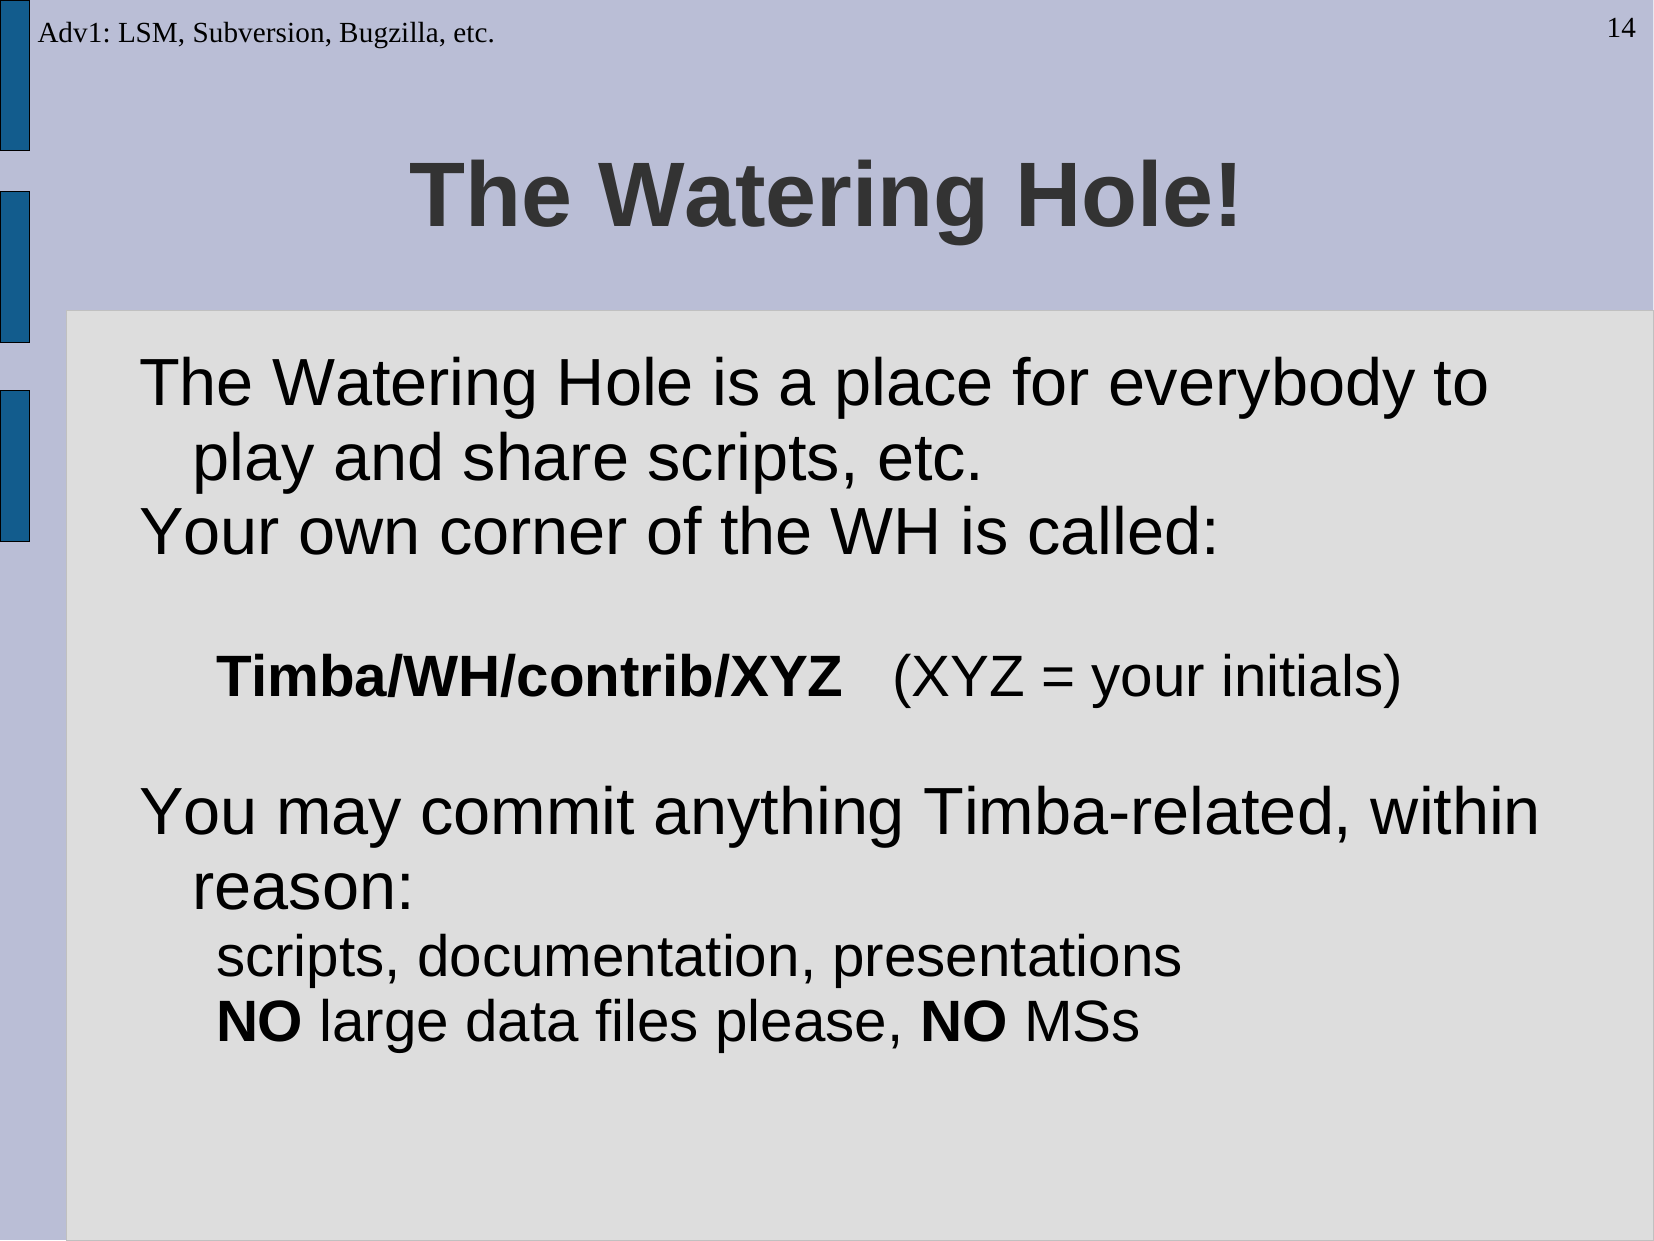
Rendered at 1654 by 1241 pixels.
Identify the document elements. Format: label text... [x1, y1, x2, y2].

list The Watering Hole is a place for everybody to play and share scripts, etc. Your own corner of the WH is called: Timba/WH/contrib/XYZ (XYZ = your initials) You may commit anything Timba-related, within reason: scripts, documentation, presentations NO large data files please, NO MSs [121, 344, 1616, 1127]
title The Watering Hole! [121, 91, 1534, 299]
